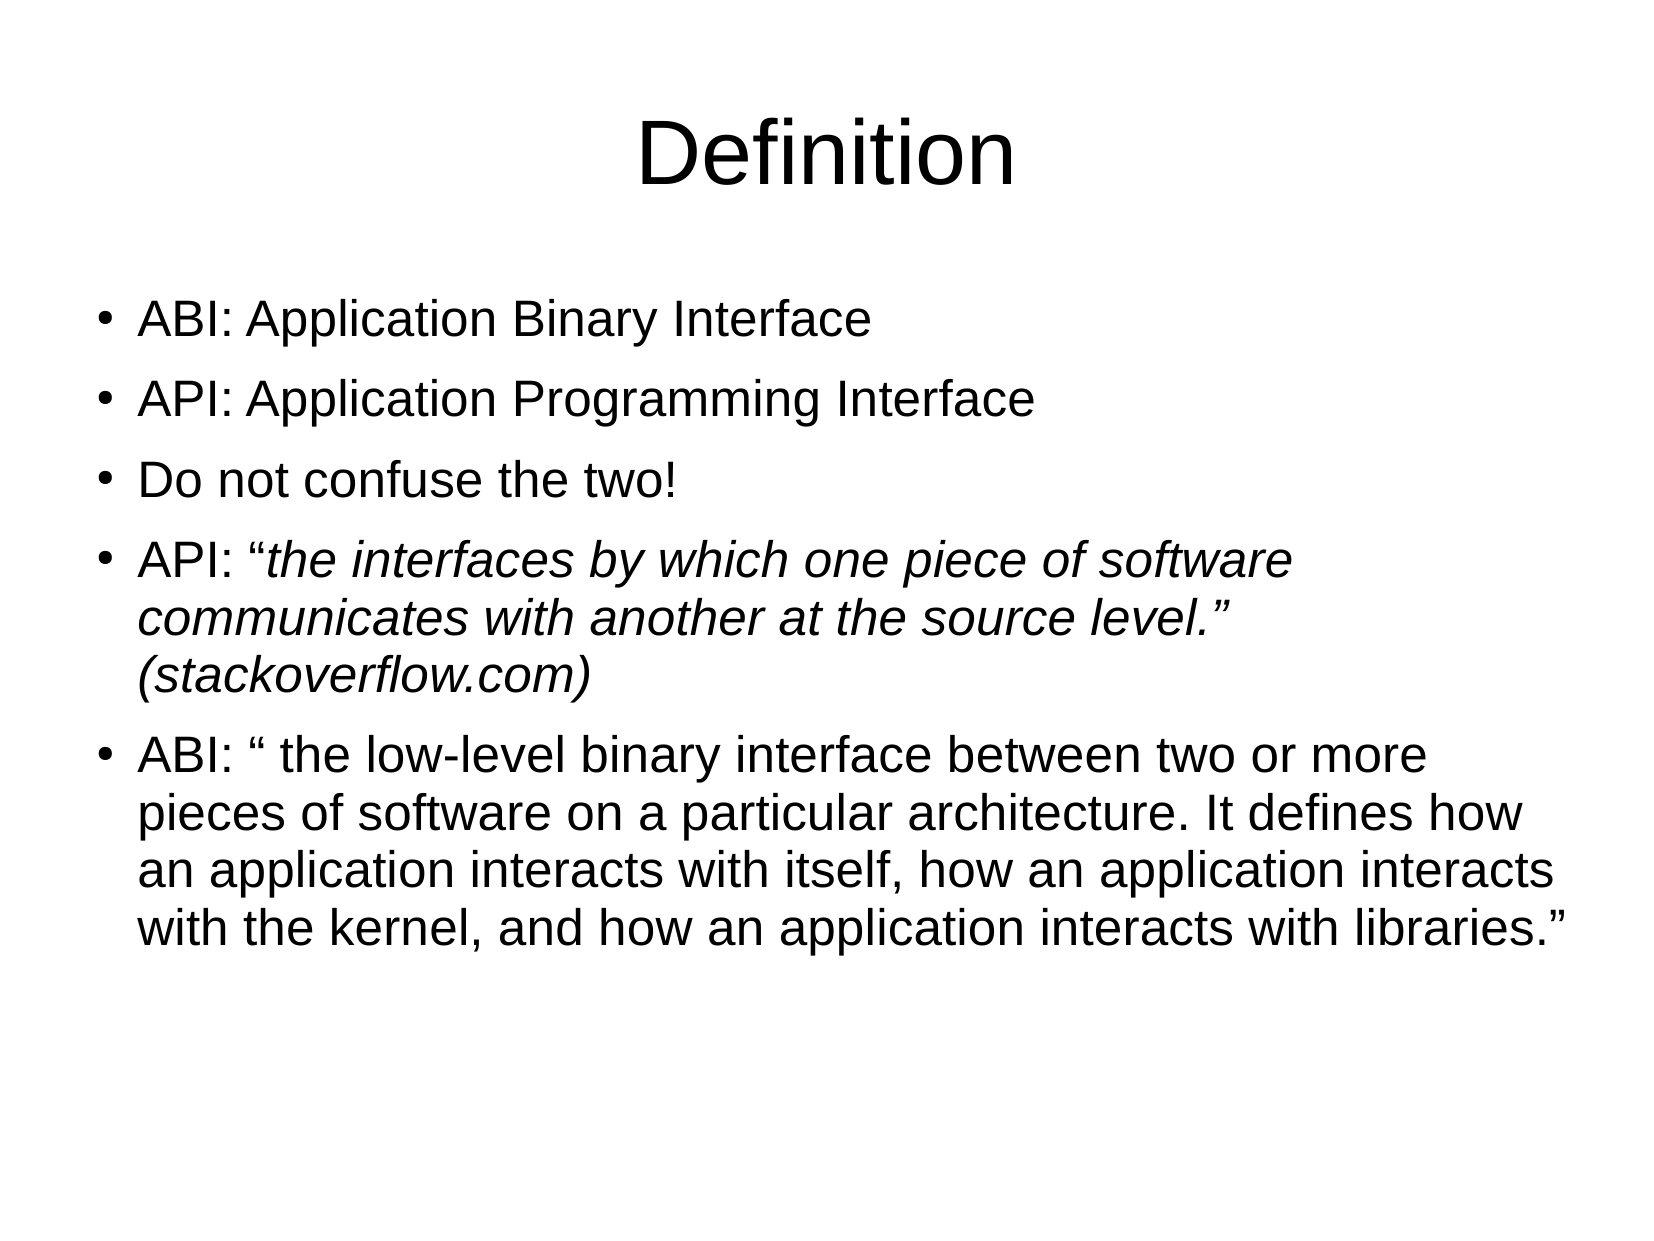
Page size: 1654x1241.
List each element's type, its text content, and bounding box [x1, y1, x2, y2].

title Definition [82, 49, 1571, 257]
list ABI: Application Binary Interface API: Application Programming Interface Do not confuse the two! API: “the interfaces by which one piece of software communicates with another at the source level.” (stackoverflow.com) ABI: “ the low-level binary interface between two or more pieces of software on a particular architecture. It defines how an application interacts with itself, how an application interacts with the kernel, and how an application interacts with libraries.” [82, 290, 1571, 1010]
